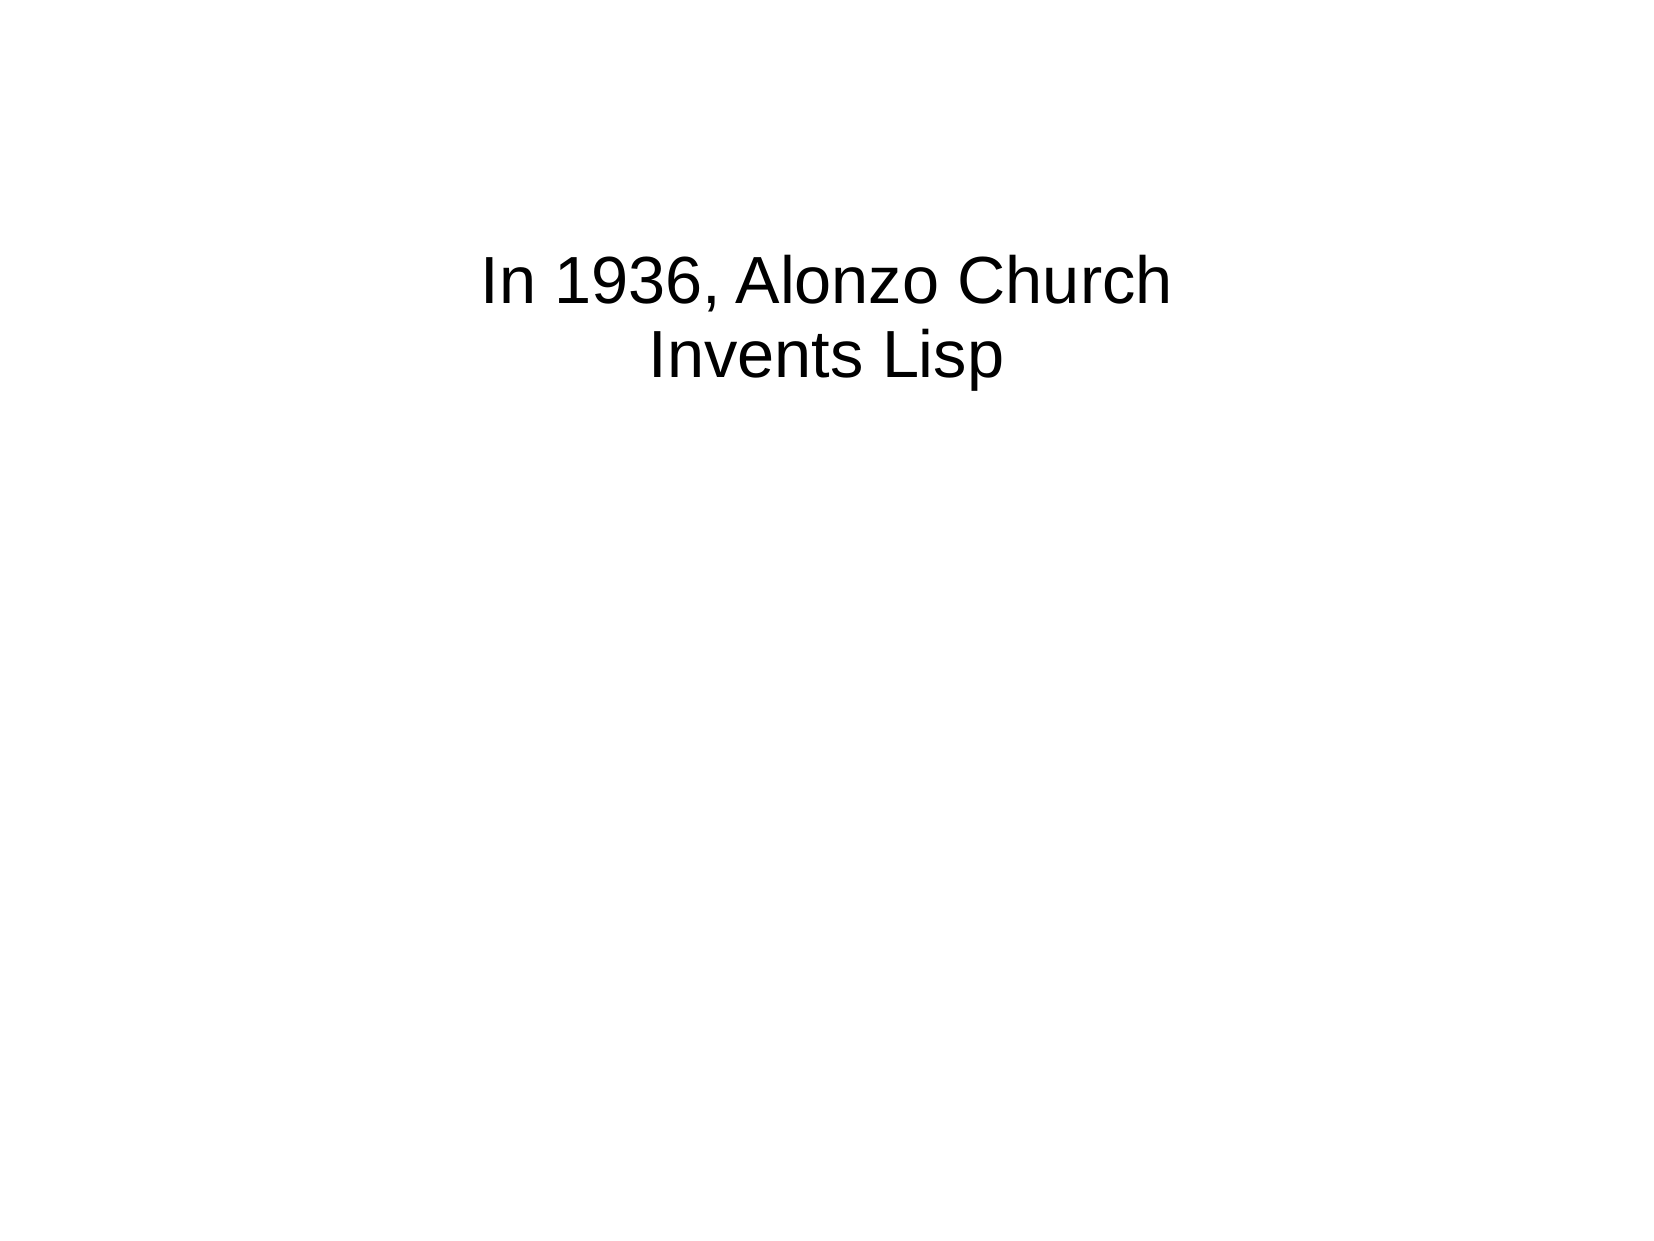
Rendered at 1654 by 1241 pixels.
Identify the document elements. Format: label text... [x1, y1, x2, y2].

subtitle In 1936, Alonzo Church Invents Lisp [82, 49, 1571, 1109]
